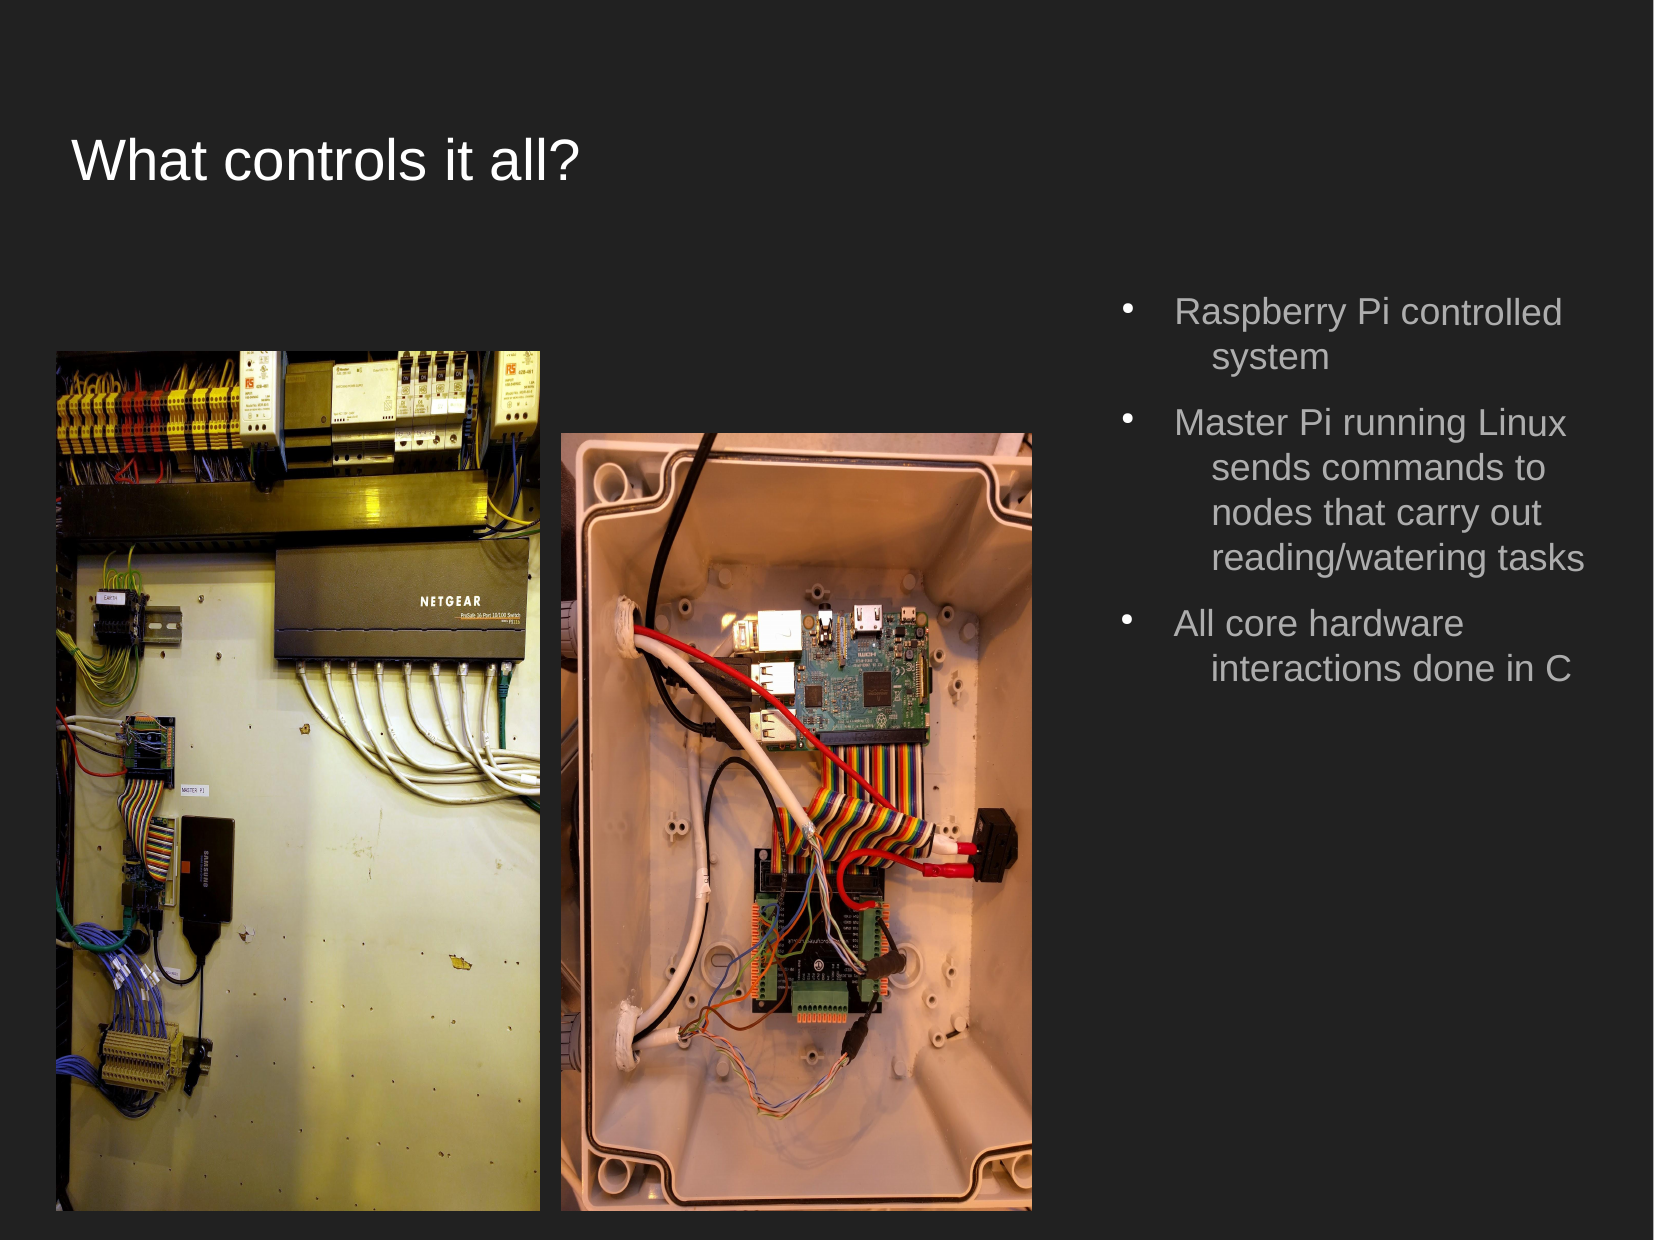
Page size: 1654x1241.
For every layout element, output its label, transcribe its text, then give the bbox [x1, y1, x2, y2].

title What controls it all? [56, 107, 1598, 246]
list Raspberry Pi controlled system Master Pi running Linux sends commands to nodes that carry out reading/watering tasks All core hardware interactions done in C [1048, 271, 1654, 1103]
picture [561, 433, 1032, 1211]
picture [56, 351, 540, 1211]
